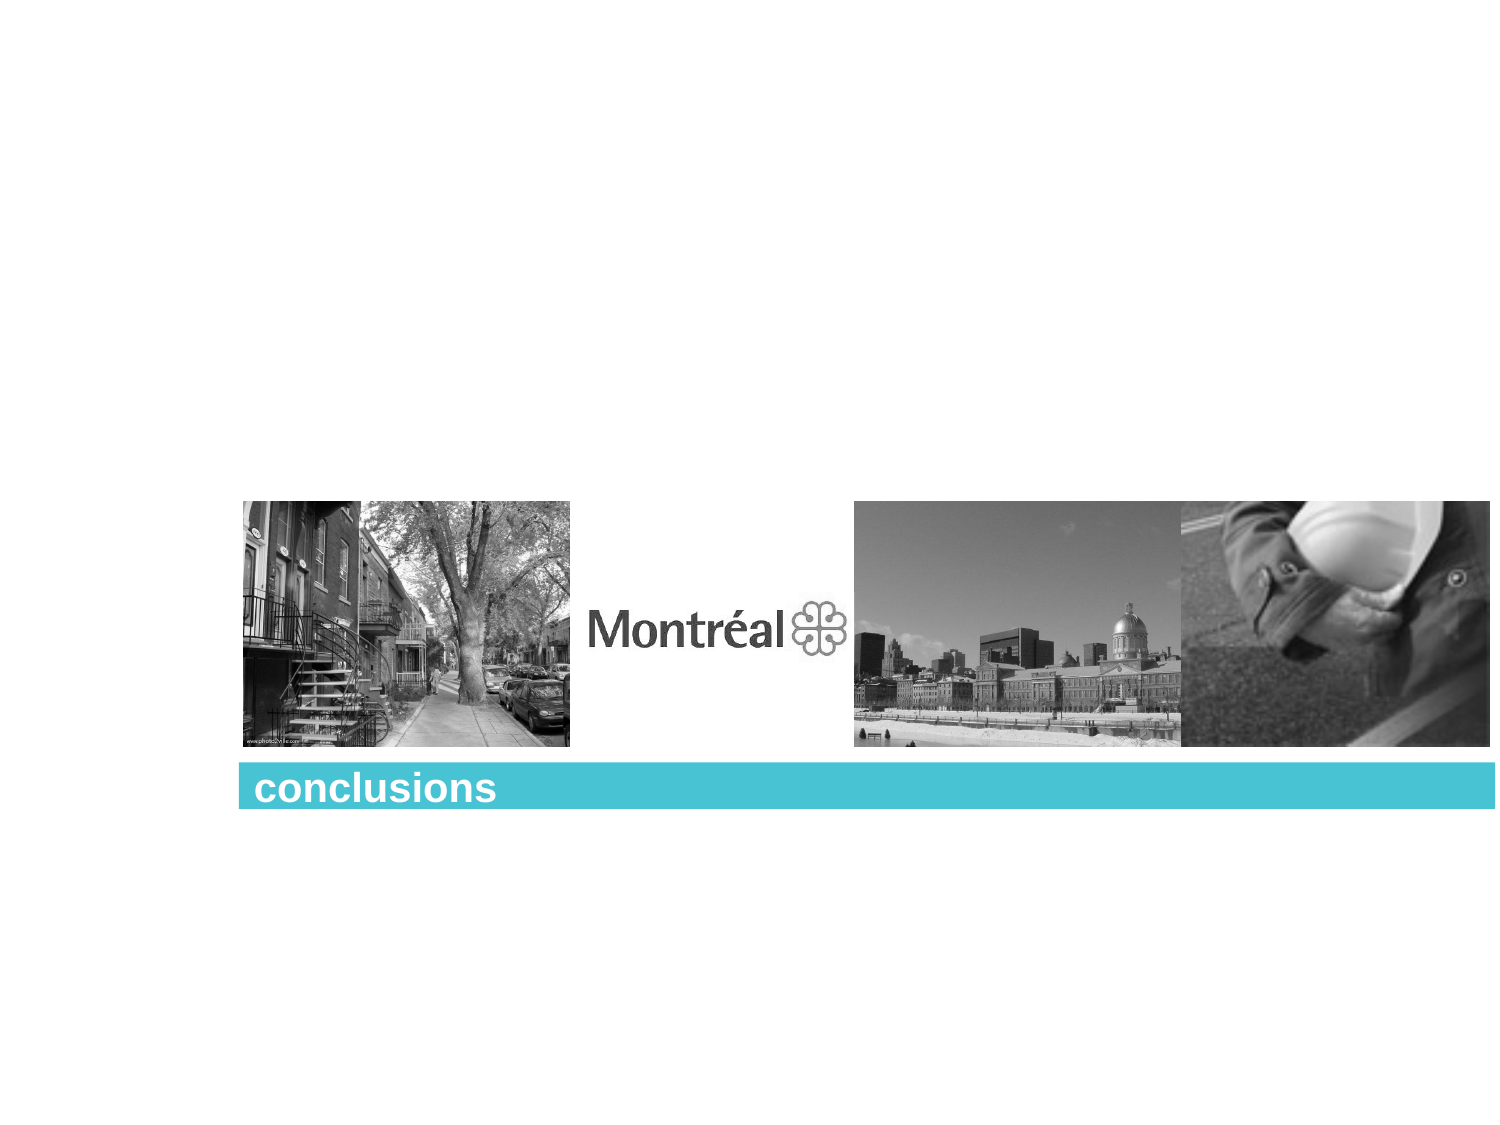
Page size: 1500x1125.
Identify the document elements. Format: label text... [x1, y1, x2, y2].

picture [243, 501, 570, 747]
title conclusions [238, 762, 1496, 809]
picture [575, 501, 1490, 747]
